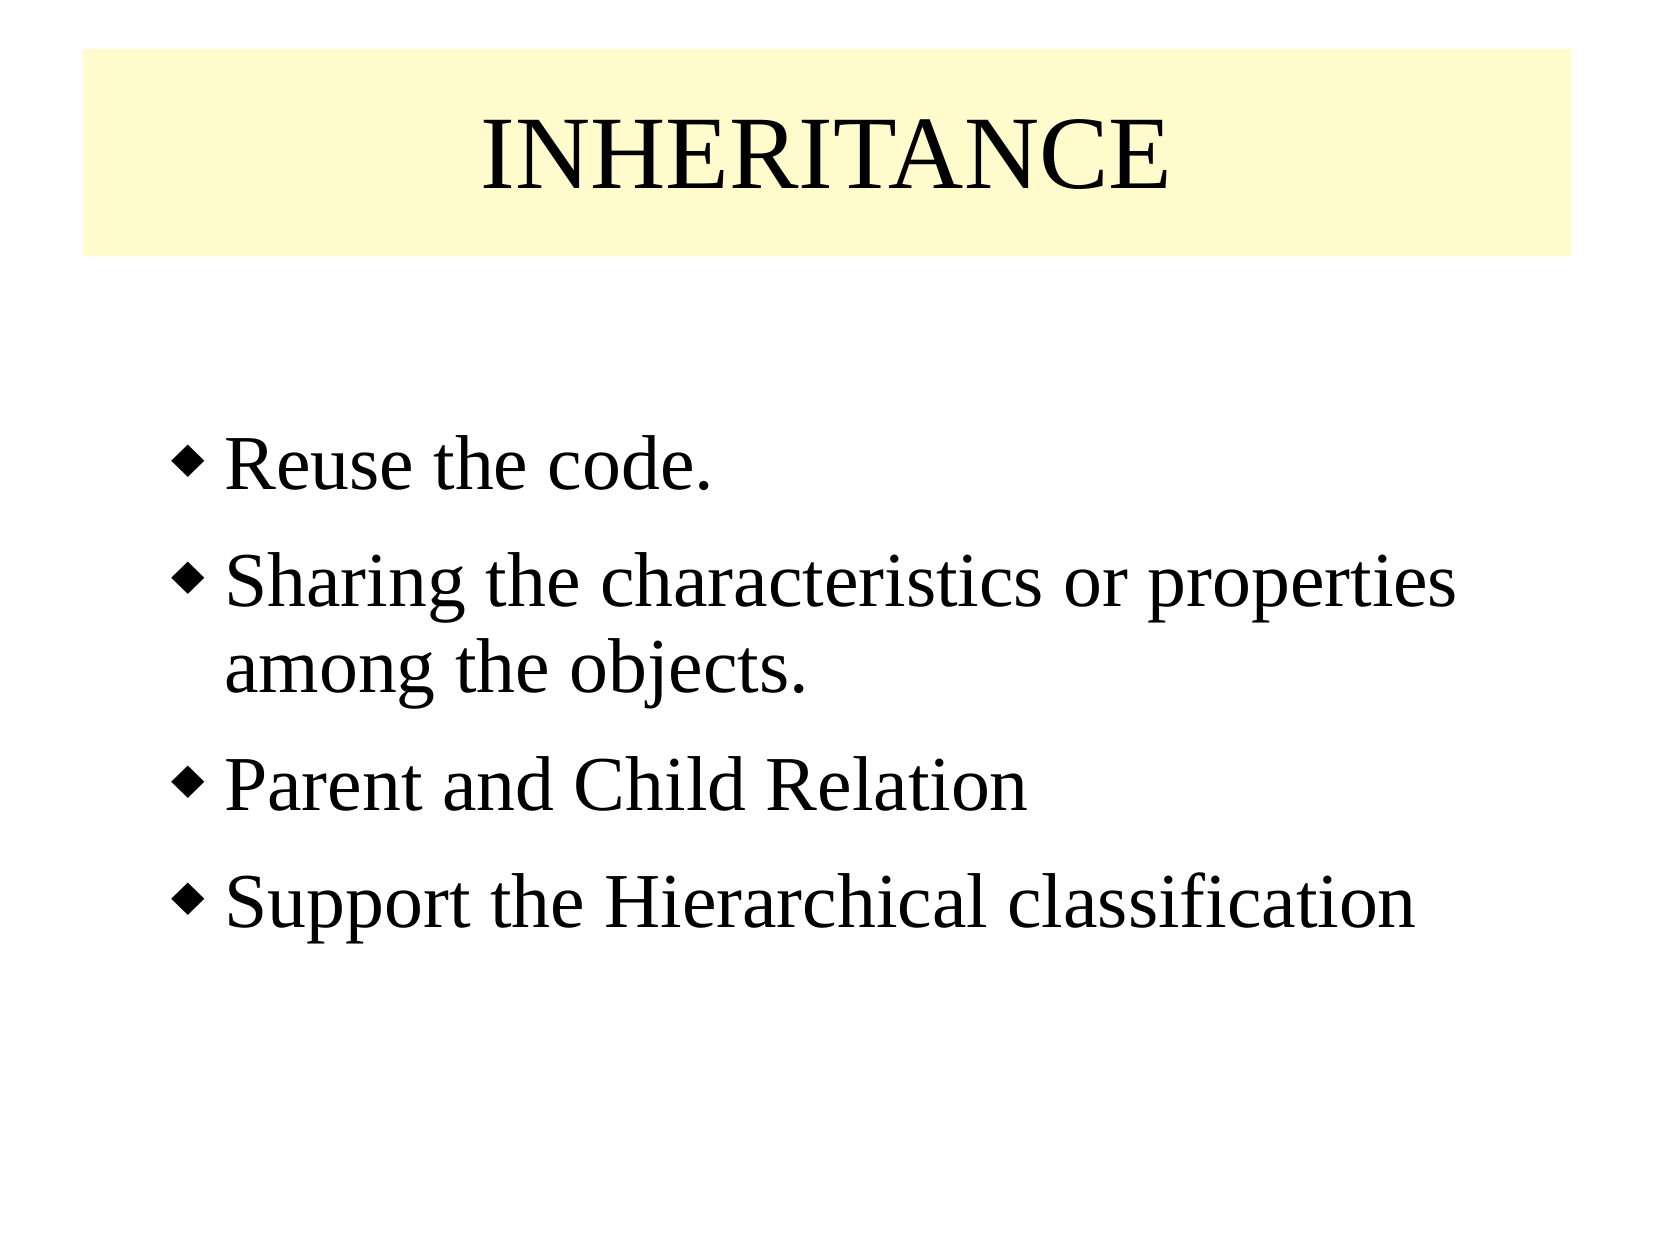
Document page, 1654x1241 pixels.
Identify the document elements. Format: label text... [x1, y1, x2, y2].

list Reuse the code. Sharing the characteristics or properties among the objects. Parent and Child Relation Support the Hierarchical classification [82, 290, 1571, 1010]
title INHERITANCE [82, 49, 1571, 257]
